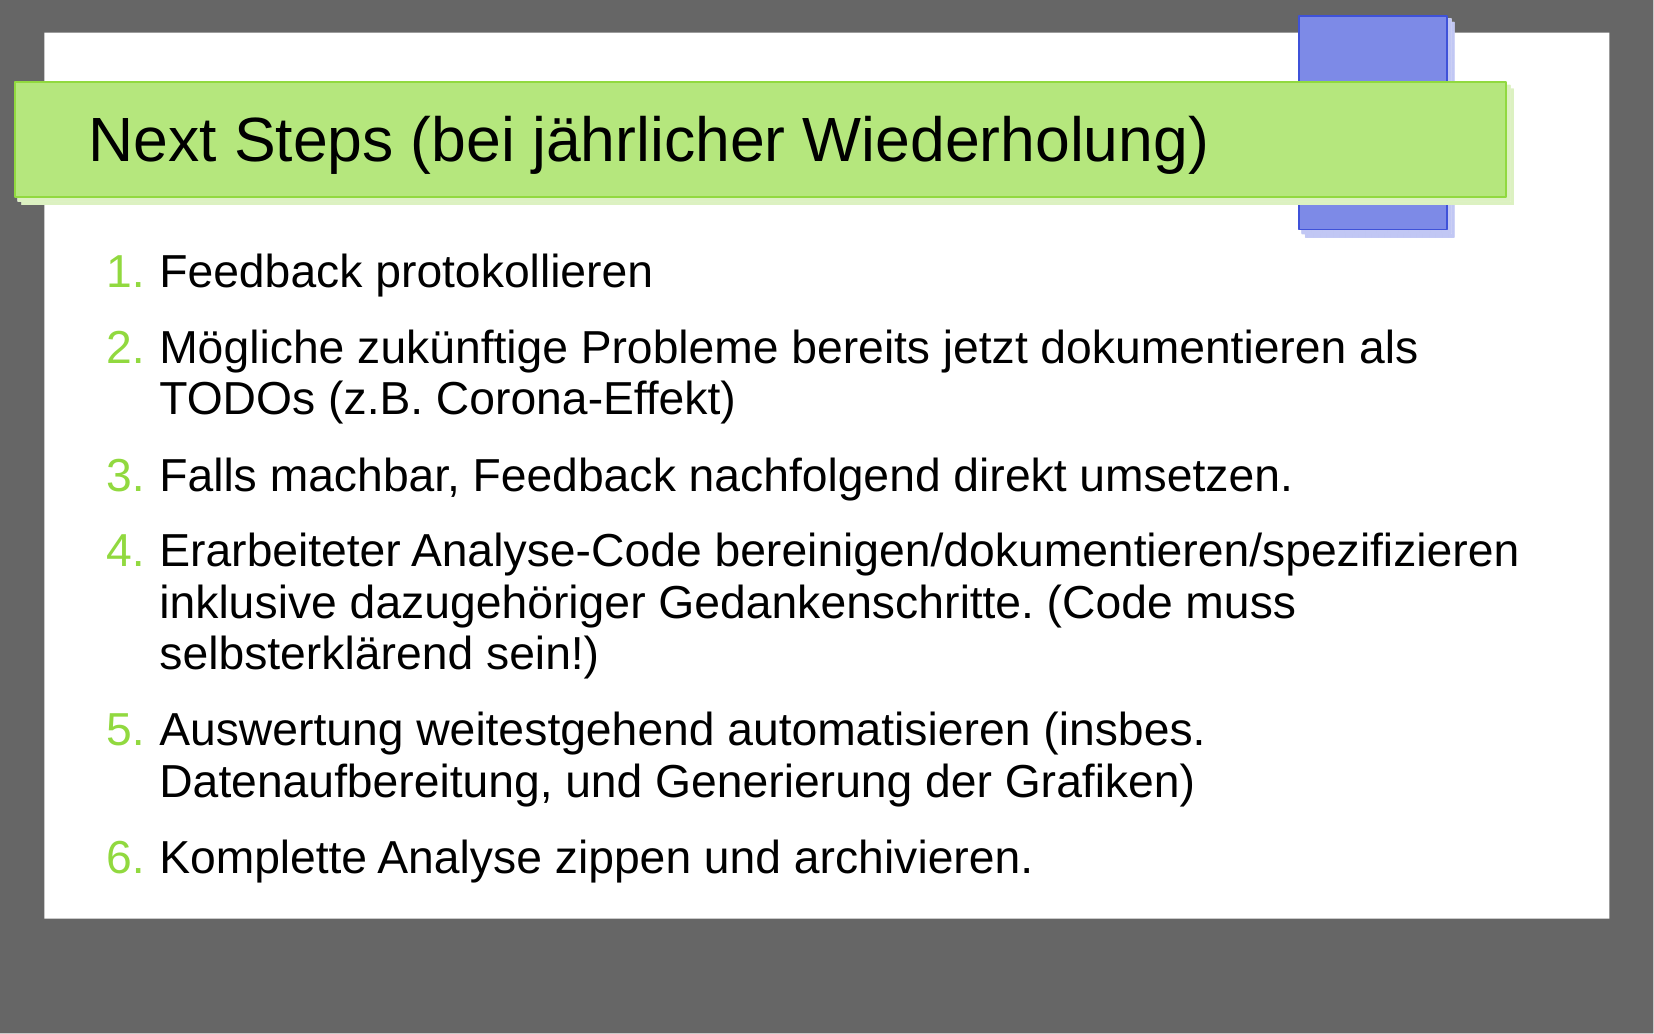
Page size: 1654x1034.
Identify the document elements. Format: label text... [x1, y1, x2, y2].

list Feedback protokollieren Mögliche zukünftige Probleme bereits jetzt dokumentieren als TODOs (z.B. Corona-Effekt) Falls machbar, Feedback nachfolgend direkt umsetzen. Erarbeiteter Analyse-Code bereinigen/dokumentieren/spezifizieren inklusive dazugehöriger Gedankenschritte. (Code muss selbsterklärend sein!) Auswertung weitestgehend automatisieren (insbes. Datenaufbereitung, und Generierung der Grafiken) Komplette Analyse zippen und archivieren. [88, 245, 1565, 903]
title Next Steps (bei jährlicher Wiederholung) [88, 81, 1506, 197]
